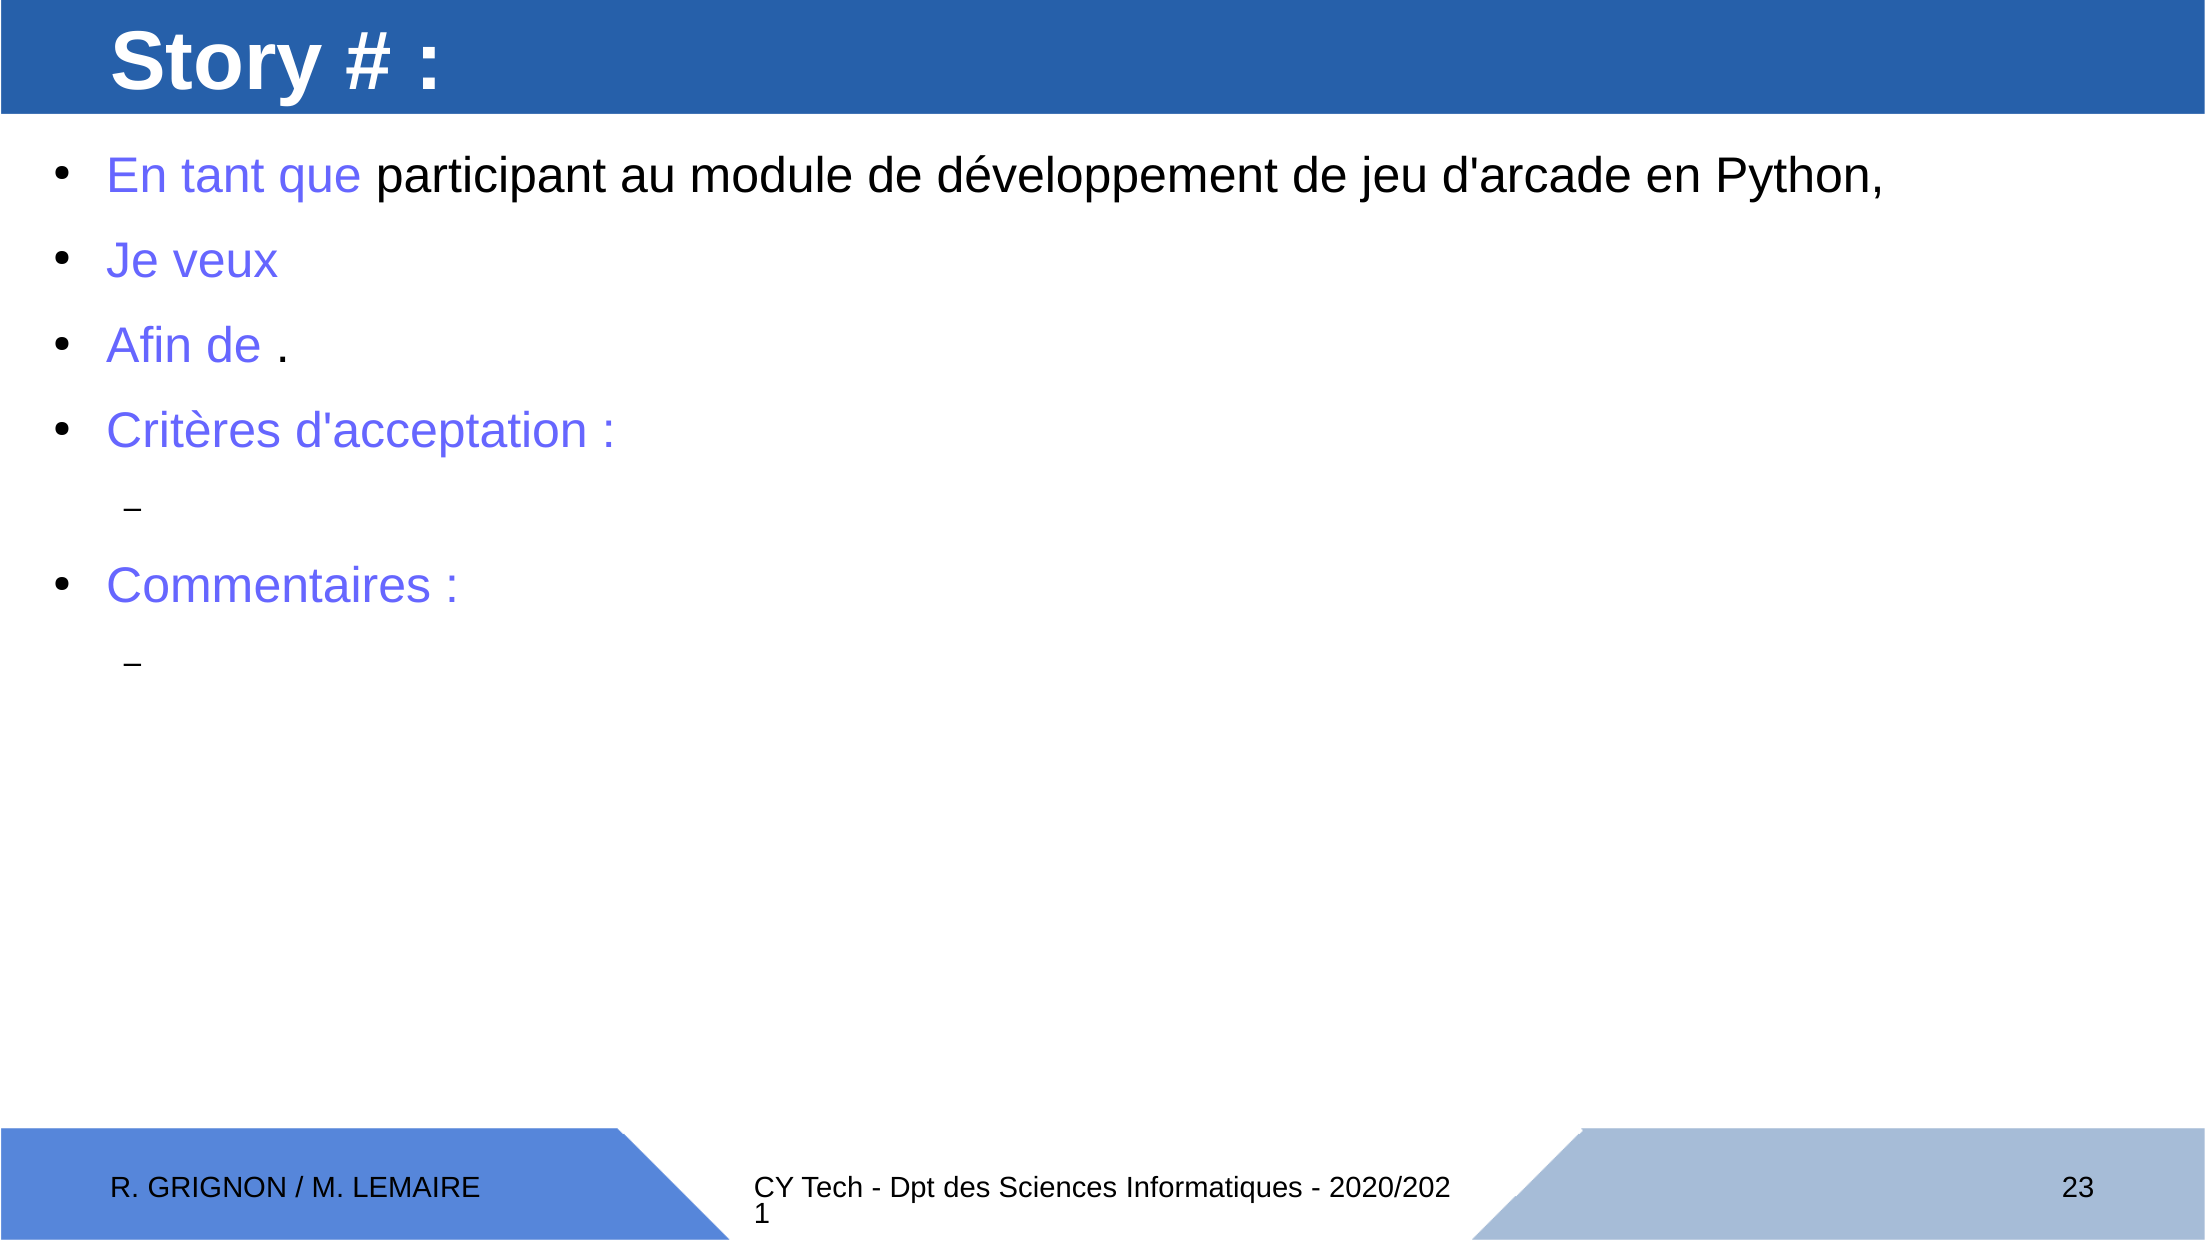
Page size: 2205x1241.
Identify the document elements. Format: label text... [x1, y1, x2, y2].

picture [0, 0, 2205, 1241]
list En tant que participant au module de développement de jeu d'arcade en Python, Je veux Afin de . Critères d'acceptation : Commentaires : [35, 217, 2186, 1087]
title Story # : [110, 49, 2095, 217]
